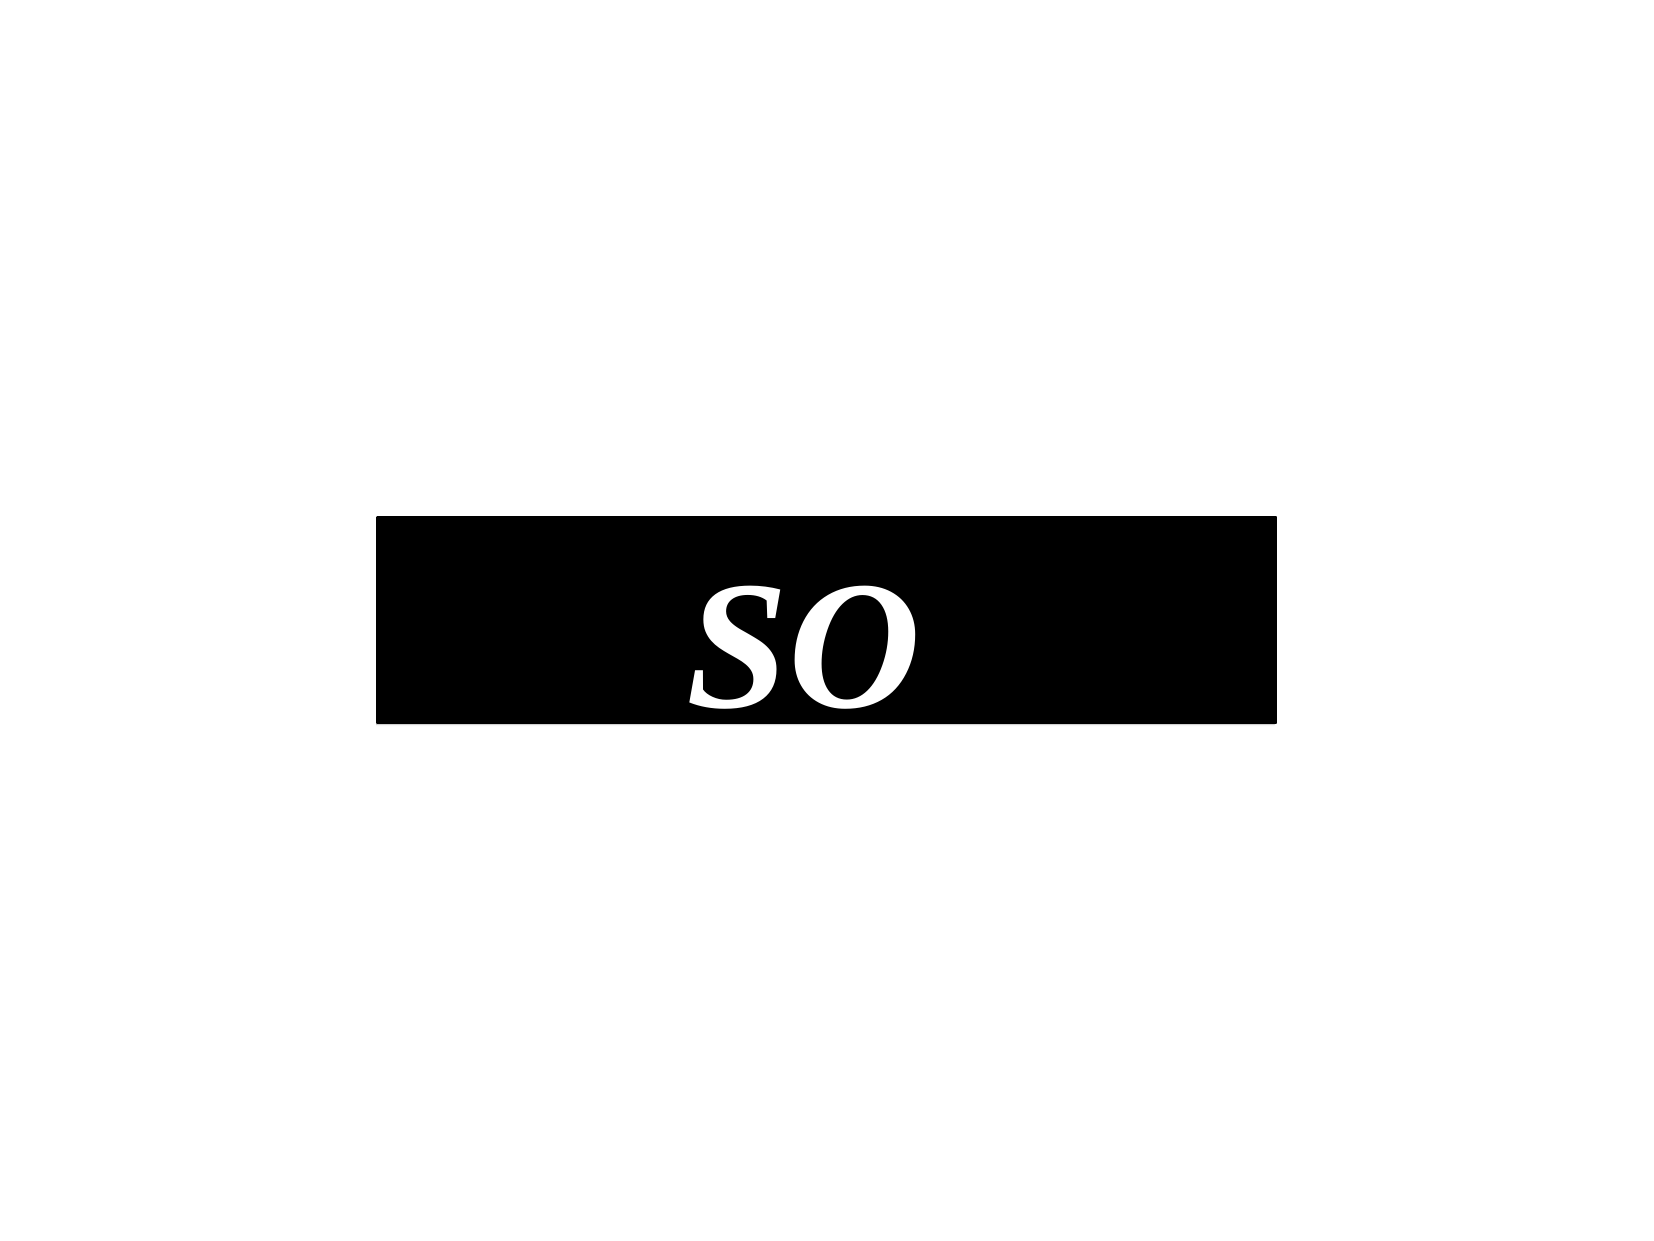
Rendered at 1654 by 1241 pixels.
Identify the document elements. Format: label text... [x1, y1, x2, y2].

title SO [376, 516, 1277, 724]
